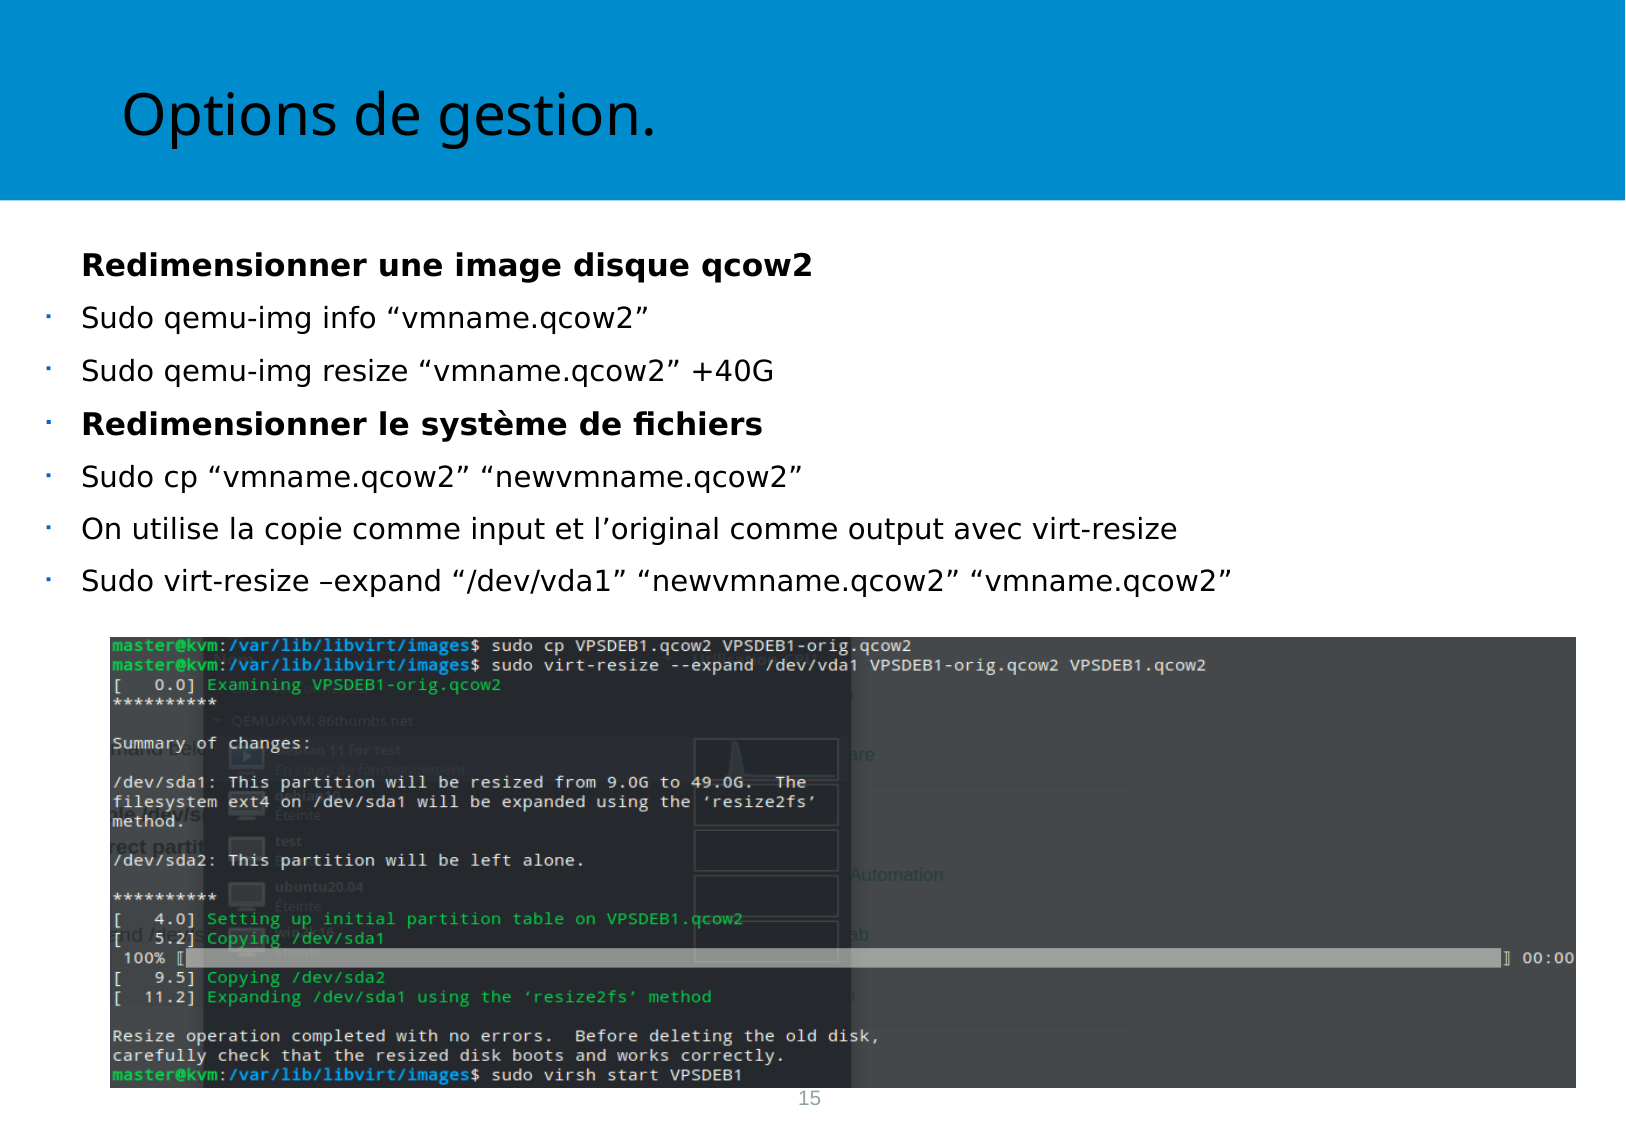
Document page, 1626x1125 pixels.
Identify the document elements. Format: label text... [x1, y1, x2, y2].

title Options de gestion. [121, 37, 1573, 188]
list Redimensionner une image disque qcow2 Sudo qemu-img info “vmname.qcow2” Sudo qemu-img resize “vmname.qcow2” +40G Redimensionner le système de fichiers Sudo cp “vmname.qcow2” “newvmname.qcow2” On utilise la copie comme input et l’original comme output avec virt-resize Sudo virt-resize –expand “/dev/vda1” “newvmname.qcow2” “vmname.qcow2” [37, 247, 1576, 1088]
picture [110, 637, 1576, 1088]
